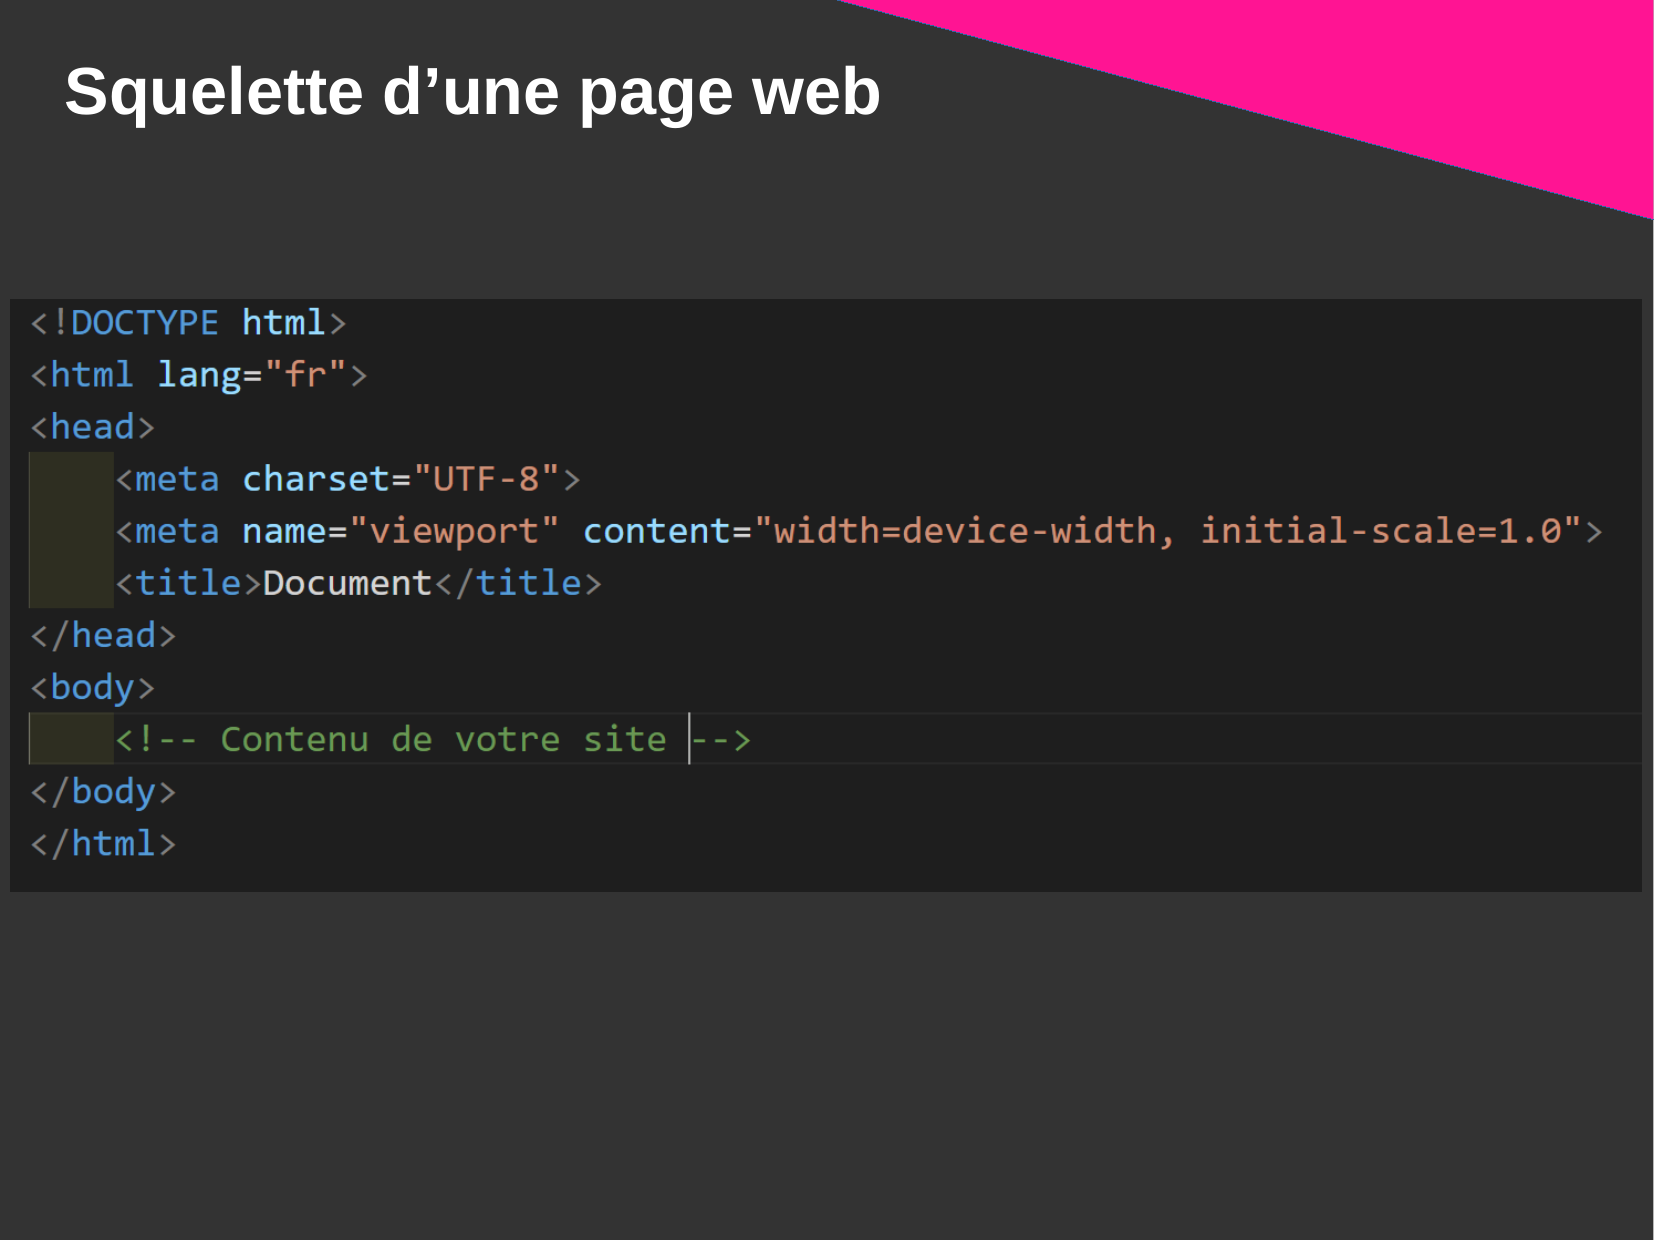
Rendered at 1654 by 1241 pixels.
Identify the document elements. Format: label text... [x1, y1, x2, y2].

text_box [837, 0, 1654, 220]
title Squelette d’une page web [64, 54, 1417, 157]
picture [10, 299, 1642, 892]
